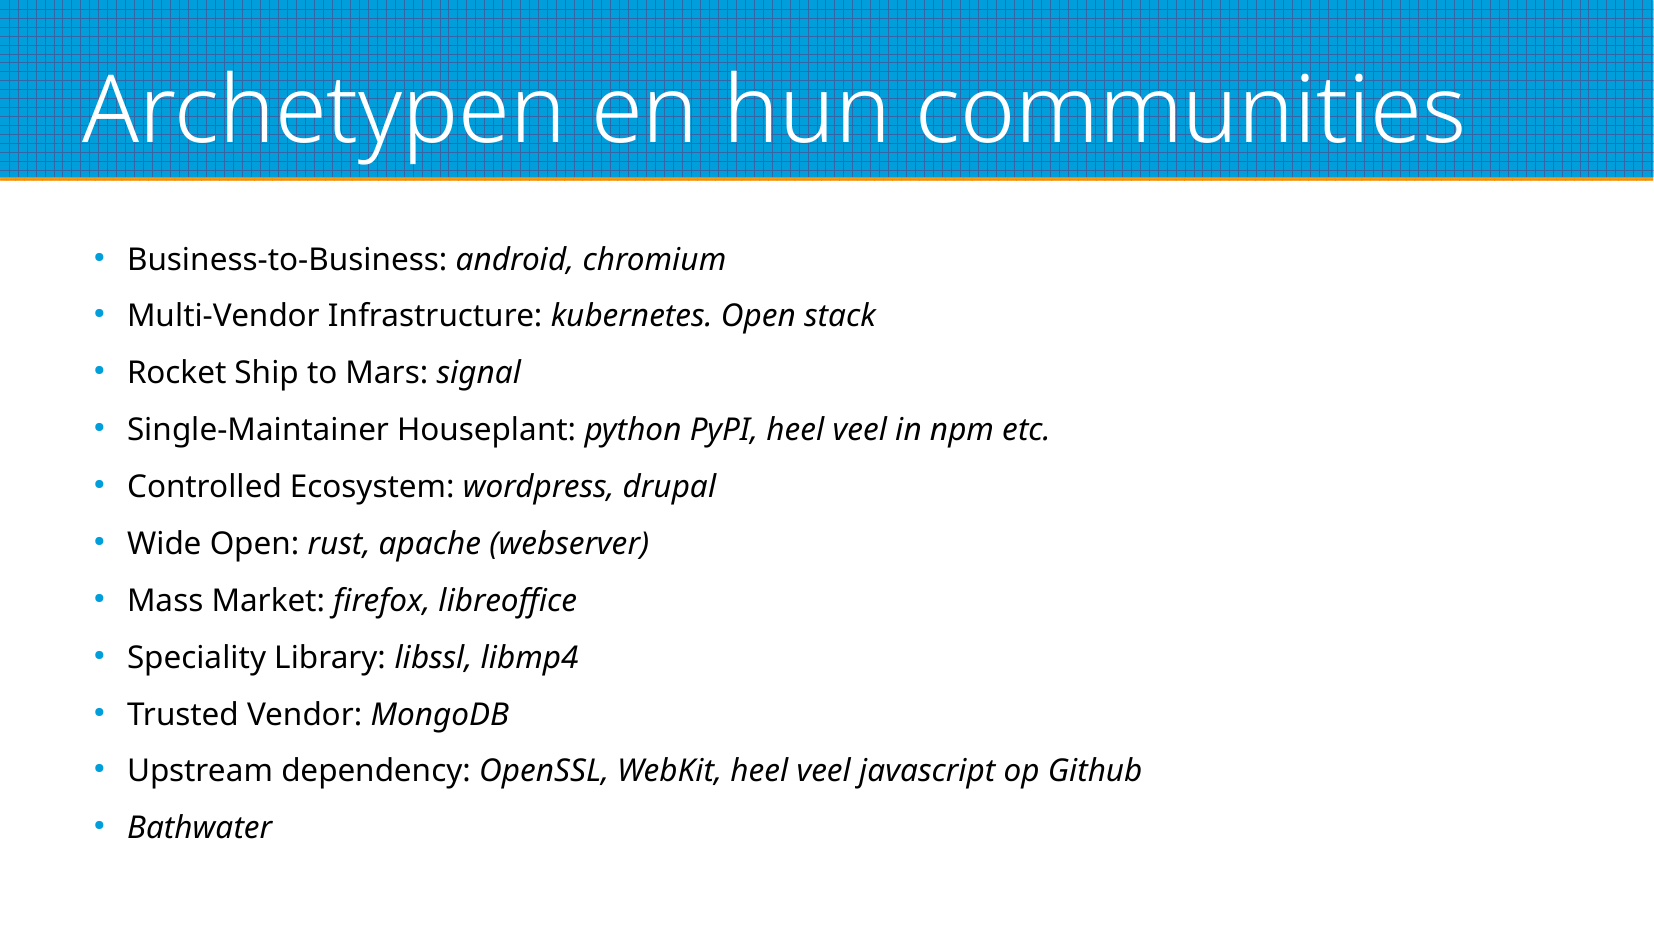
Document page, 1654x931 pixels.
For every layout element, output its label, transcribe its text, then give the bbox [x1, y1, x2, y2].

title Archetypen en hun communities [82, 14, 1571, 171]
list Business-to-Business: android, chromium Multi-Vendor Infrastructure: kubernetes. Open stack Rocket Ship to Mars: signal Single-Maintainer Houseplant: python PyPI, heel veel in npm etc. Controlled Ecosystem: wordpress, drupal Wide Open: rust, apache (webserver) Mass Market: firefox, libreoffice Speciality Library: libssl, libmp4 Trusted Vendor: MongoDB Upstream dependency: OpenSSL, WebKit, heel veel javascript op Github Bathwater [82, 236, 1563, 857]
